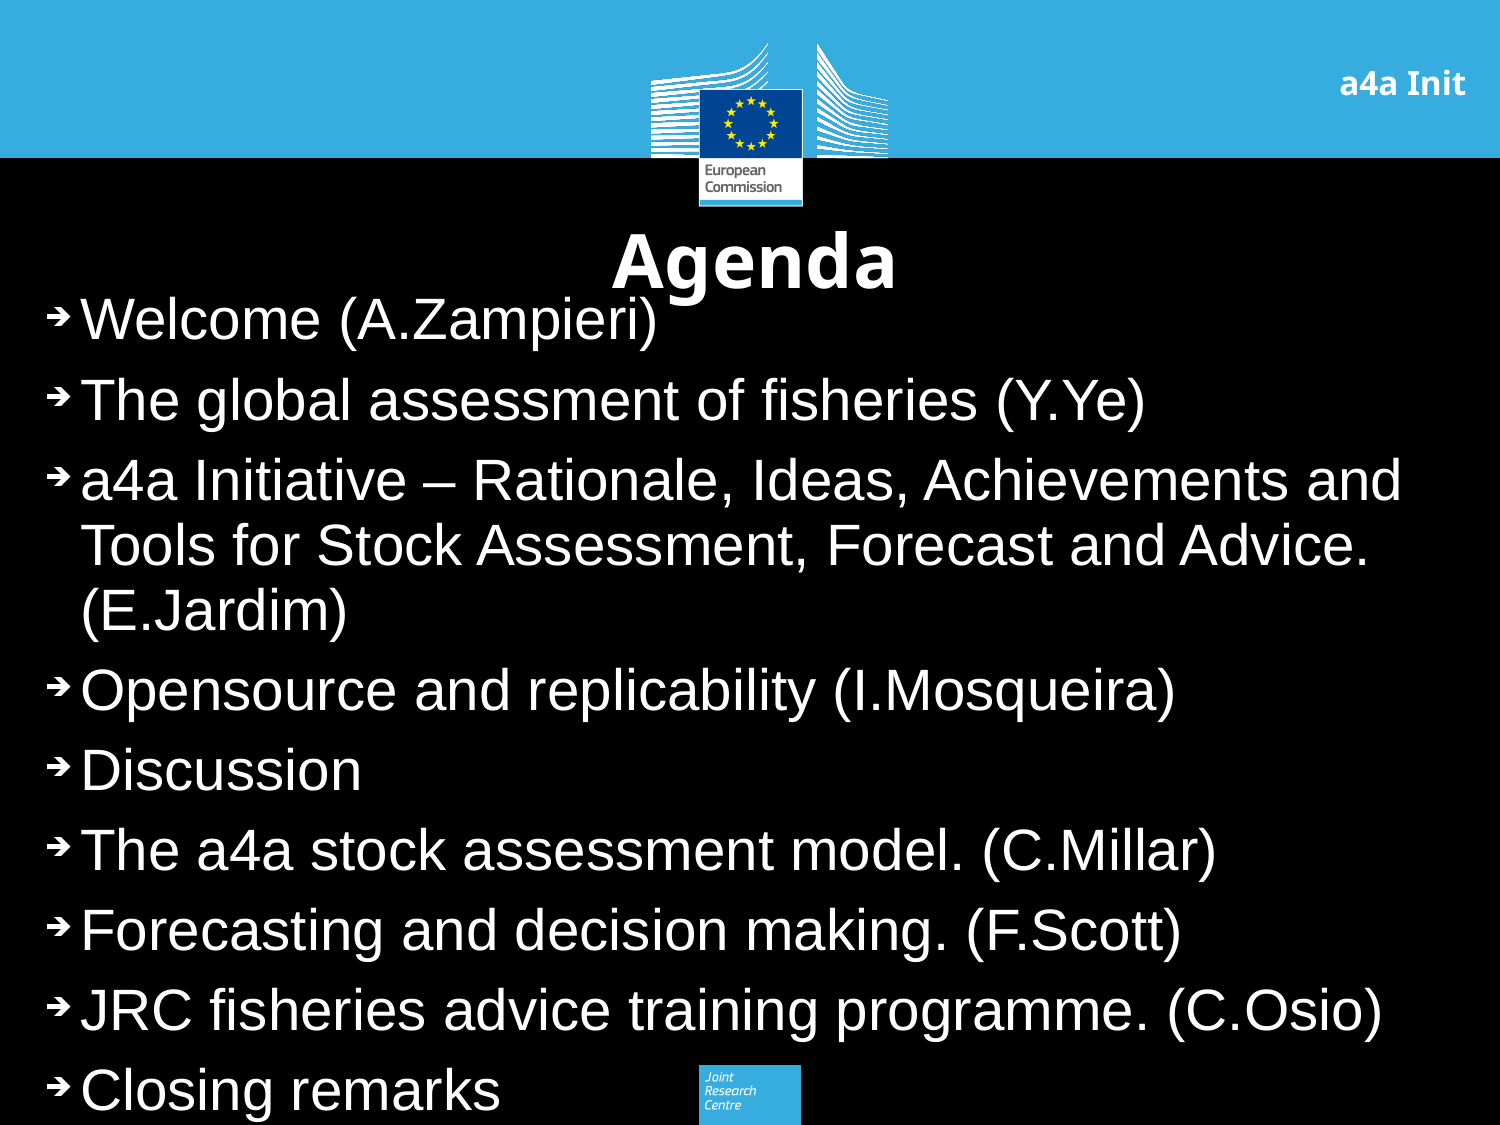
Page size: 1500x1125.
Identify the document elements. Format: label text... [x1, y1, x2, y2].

title Agenda [11, 155, 1500, 363]
title a4a Init [1091, 29, 1482, 136]
text_box Welcome (A.Zampieri) The global assessment of fisheries (Y.Ye) a4a Initiative – Rationale, Ideas, Achievements and Tools for Stock Assessment, Forecast and Advice. (E.Jardim) Opensource and replicability (I.Mosqueira) Discussion The a4a stock assessment model. (C.Millar) Forecasting and decision making. (F.Scott) JRC fisheries advice training programme. (C.Osio) Closing remarks [30, 279, 1471, 1125]
picture [651, 42, 888, 155]
